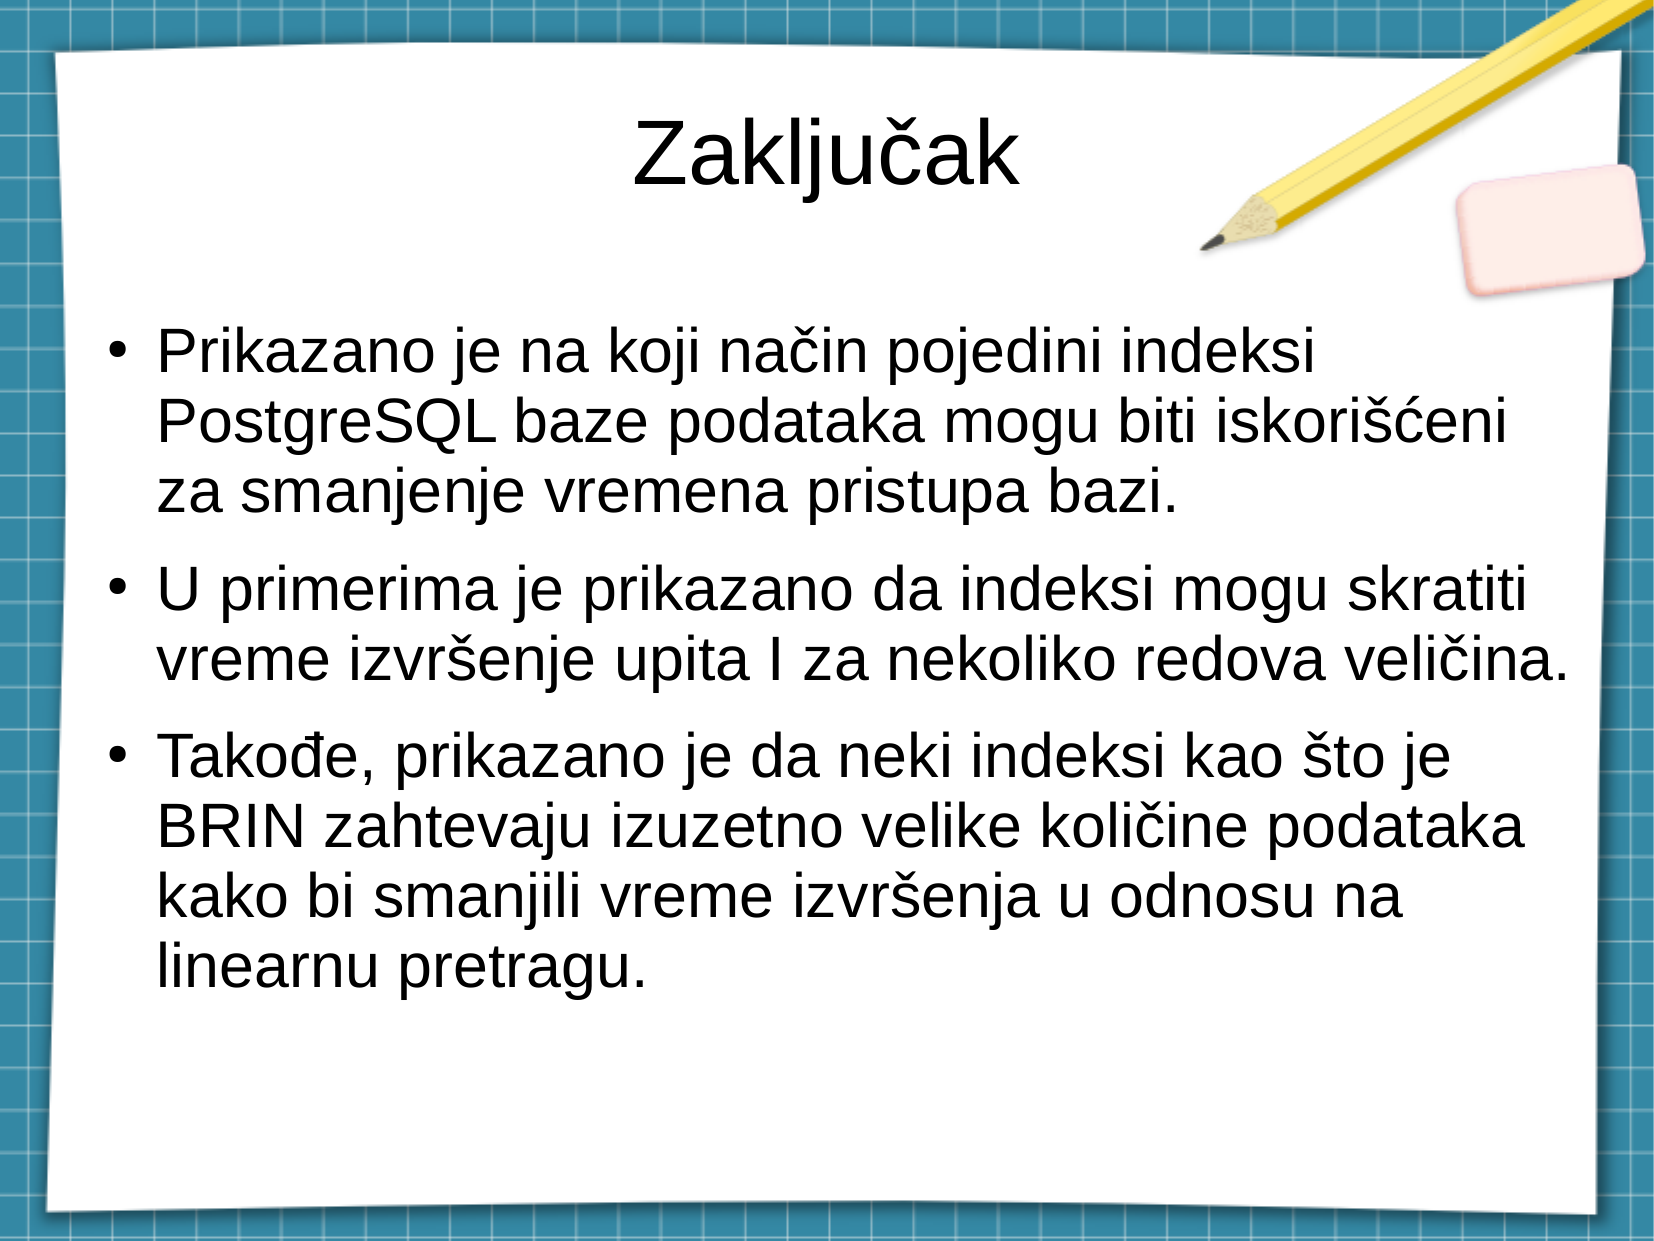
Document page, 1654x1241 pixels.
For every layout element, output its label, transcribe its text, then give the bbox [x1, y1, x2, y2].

picture [0, 0, 1654, 1241]
title Zaključak [82, 49, 1571, 257]
list Prikazano je na koji način pojedini indeksi PostgreSQL baze podataka mogu biti iskorišćeni za smanjenje vremena pristupa bazi. U primerima je prikazano da indeksi mogu skratiti vreme izvršenje upita I za nekoliko redova veličina. Takođe, prikazano je da neki indeksi kao što je BRIN zahtevaju izuzetno velike količine podataka kako bi smanjili vreme izvršenja u odnosu na linearnu pretragu. [90, 315, 1579, 1066]
